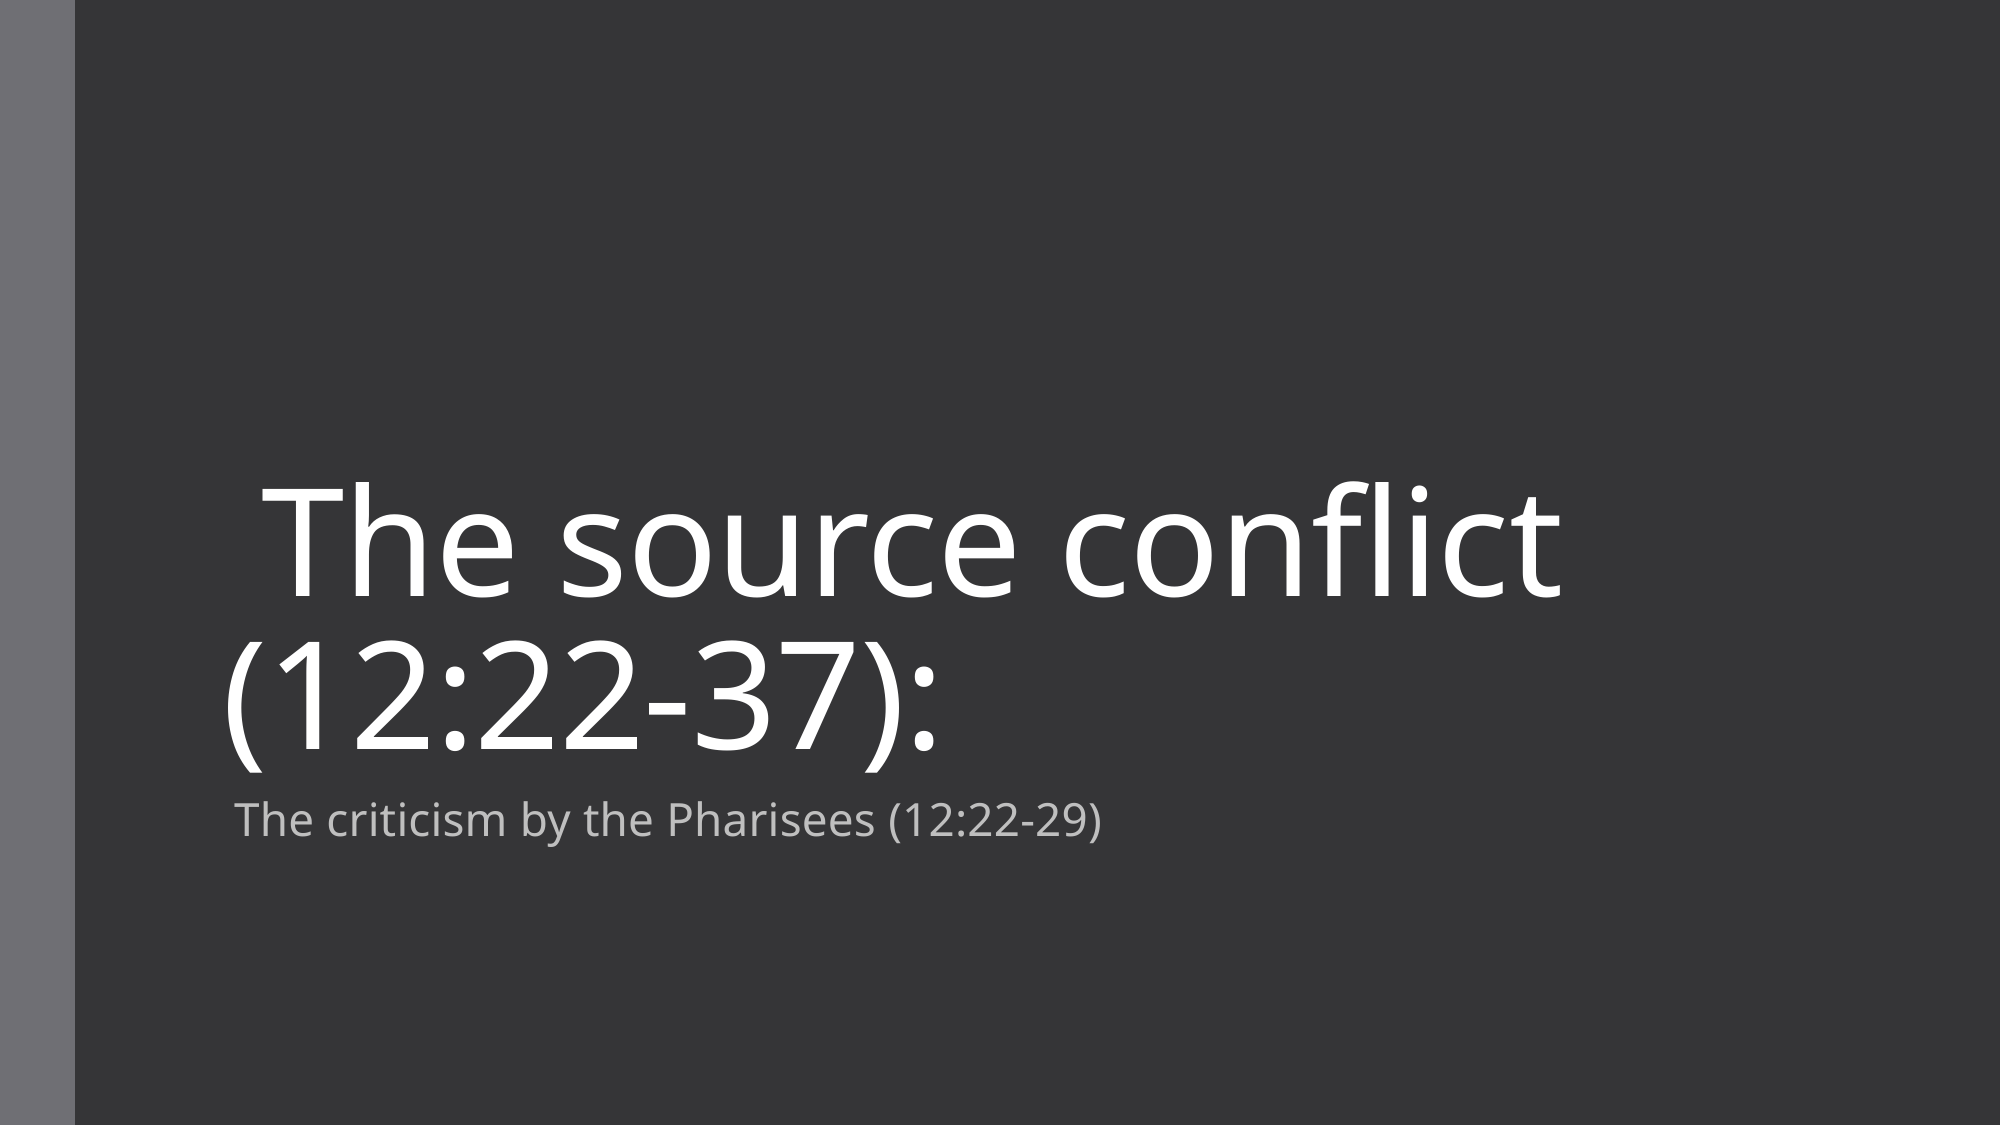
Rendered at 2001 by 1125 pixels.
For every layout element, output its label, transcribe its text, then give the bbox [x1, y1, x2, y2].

subtitle The criticism by the Pharisees (12:22-29) [206, 787, 1752, 1066]
title The source conflict (12:22-37): [206, 124, 1752, 787]
